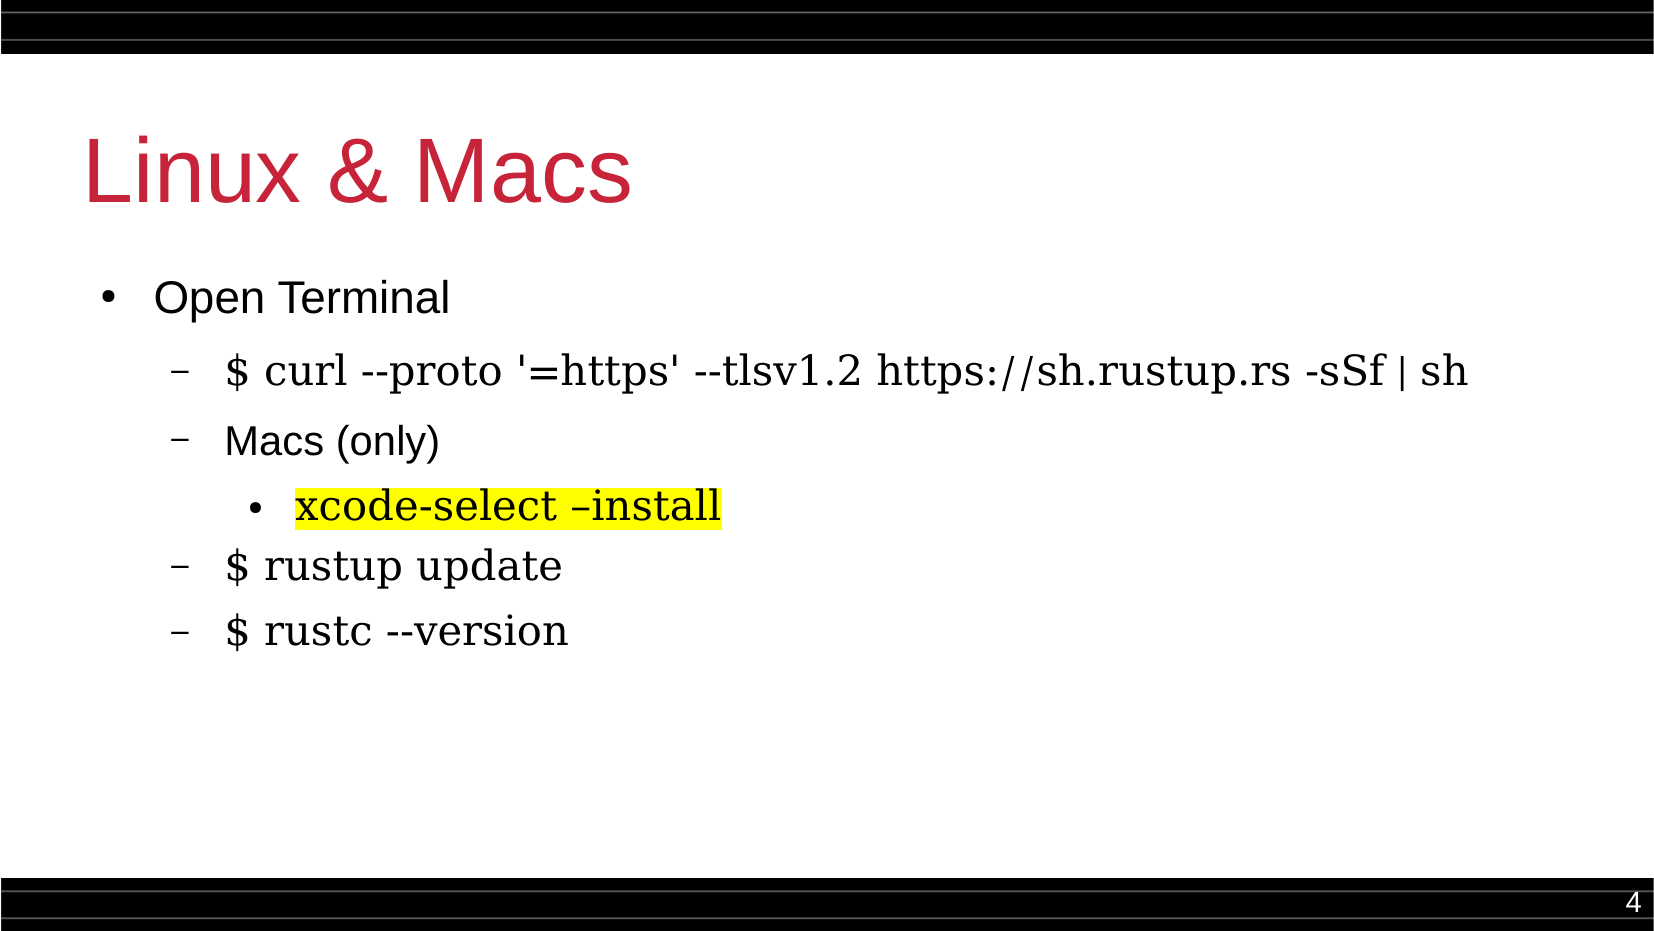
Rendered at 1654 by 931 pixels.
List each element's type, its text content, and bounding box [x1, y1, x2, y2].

title Linux & Macs [82, 92, 1571, 249]
list Open Terminal $ curl --proto '=https' --tlsv1.2 https://sh.rustup.rs -sSf | sh Macs (only) xcode-select –install $ rustup update $ rustc --version [82, 271, 1571, 851]
picture [1, 0, 1654, 54]
text_box $ rustc --version [624, 436, 923, 494]
picture [1, 878, 1654, 931]
